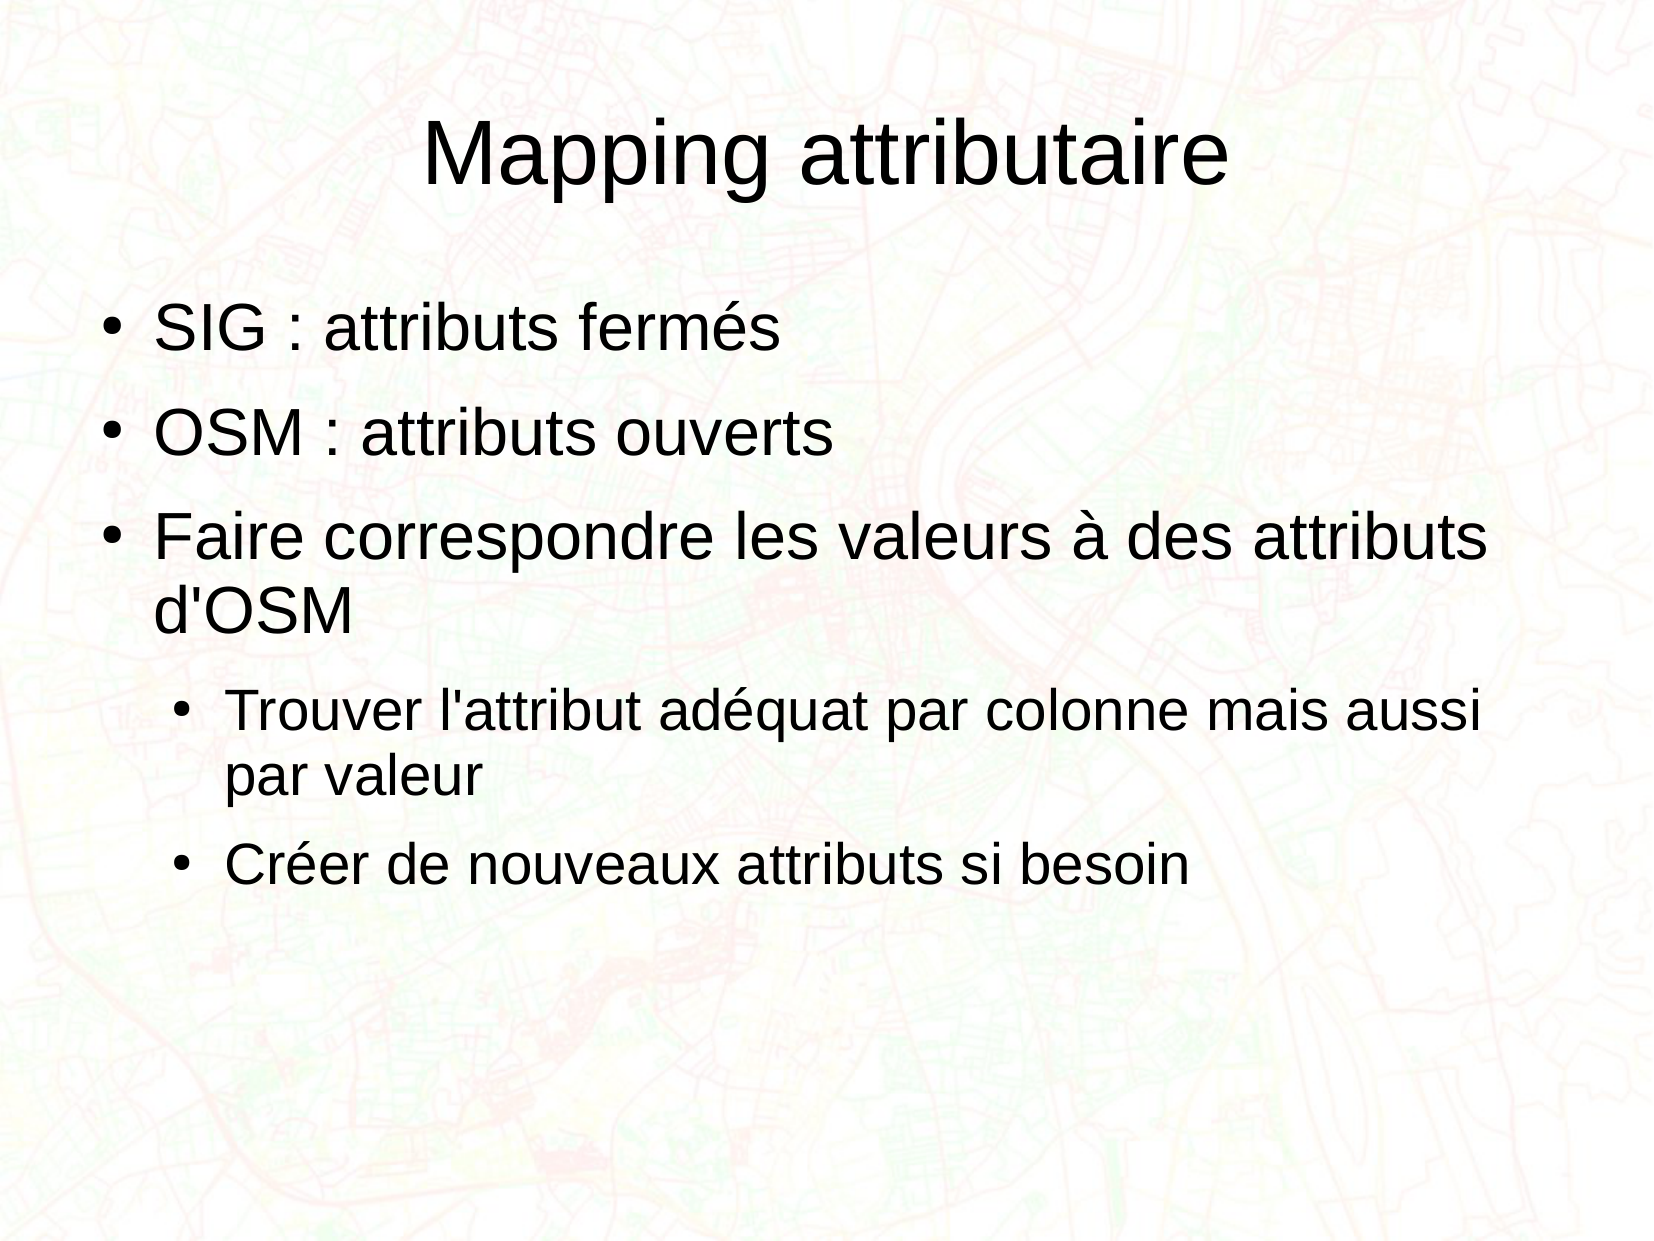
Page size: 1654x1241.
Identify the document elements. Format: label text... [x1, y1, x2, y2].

list SIG : attributs fermés OSM : attributs ouverts Faire correspondre les valeurs à des attributs d'OSM Trouver l'attribut adéquat par colonne mais aussi par valeur Créer de nouveaux attributs si besoin [82, 290, 1571, 1010]
title Mapping attributaire [82, 49, 1571, 257]
picture [0, 0, 1654, 1241]
